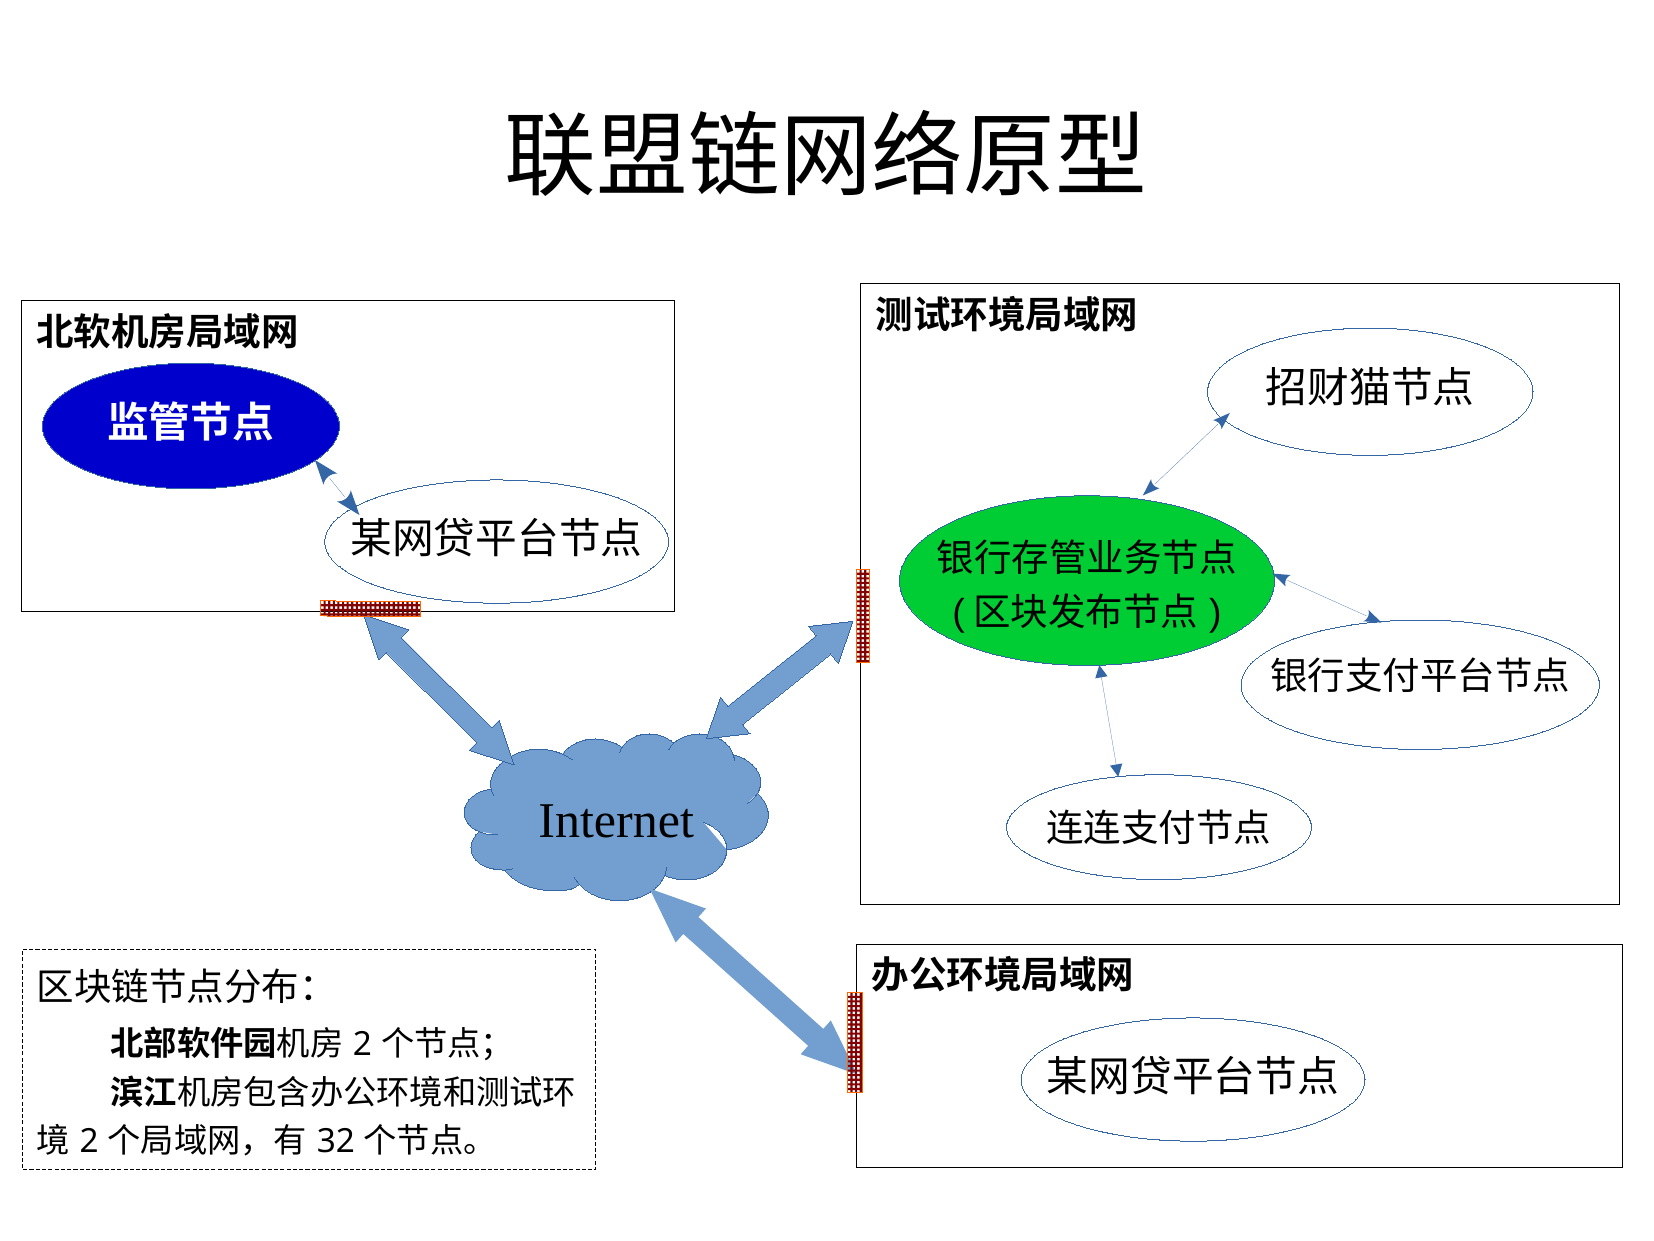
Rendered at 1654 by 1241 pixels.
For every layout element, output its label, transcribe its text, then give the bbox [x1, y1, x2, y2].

text_box 北软机房局域网 [21, 300, 675, 612]
text_box 联盟链网络原型 [82, 49, 1570, 256]
text_box [320, 600, 515, 765]
text_box [649, 888, 863, 1093]
text_box Internet [464, 733, 769, 901]
text_box 某网贷平台节点 [1021, 1017, 1366, 1142]
text_box 监管节点 [42, 363, 340, 489]
text_box [706, 621, 853, 739]
text_box 某网贷平台节点 [324, 479, 669, 604]
text_box 测试环境局域网 [860, 283, 1620, 905]
text_box 银行存管业务节点 (区块发布节点) [899, 495, 1275, 666]
text_box 招财猫节点 [1207, 328, 1534, 456]
text_box 区块链节点分布： 北部软件园机房2个节点； 滨江机房包含办公环境和测试环境2个局域网，有32个节点。 [22, 949, 596, 1161]
text_box [856, 569, 870, 663]
text_box 银行支付平台节点 [1241, 620, 1600, 750]
text_box 连连支付节点 [1006, 774, 1312, 880]
text_box 办公环境局域网 [856, 944, 1623, 1168]
